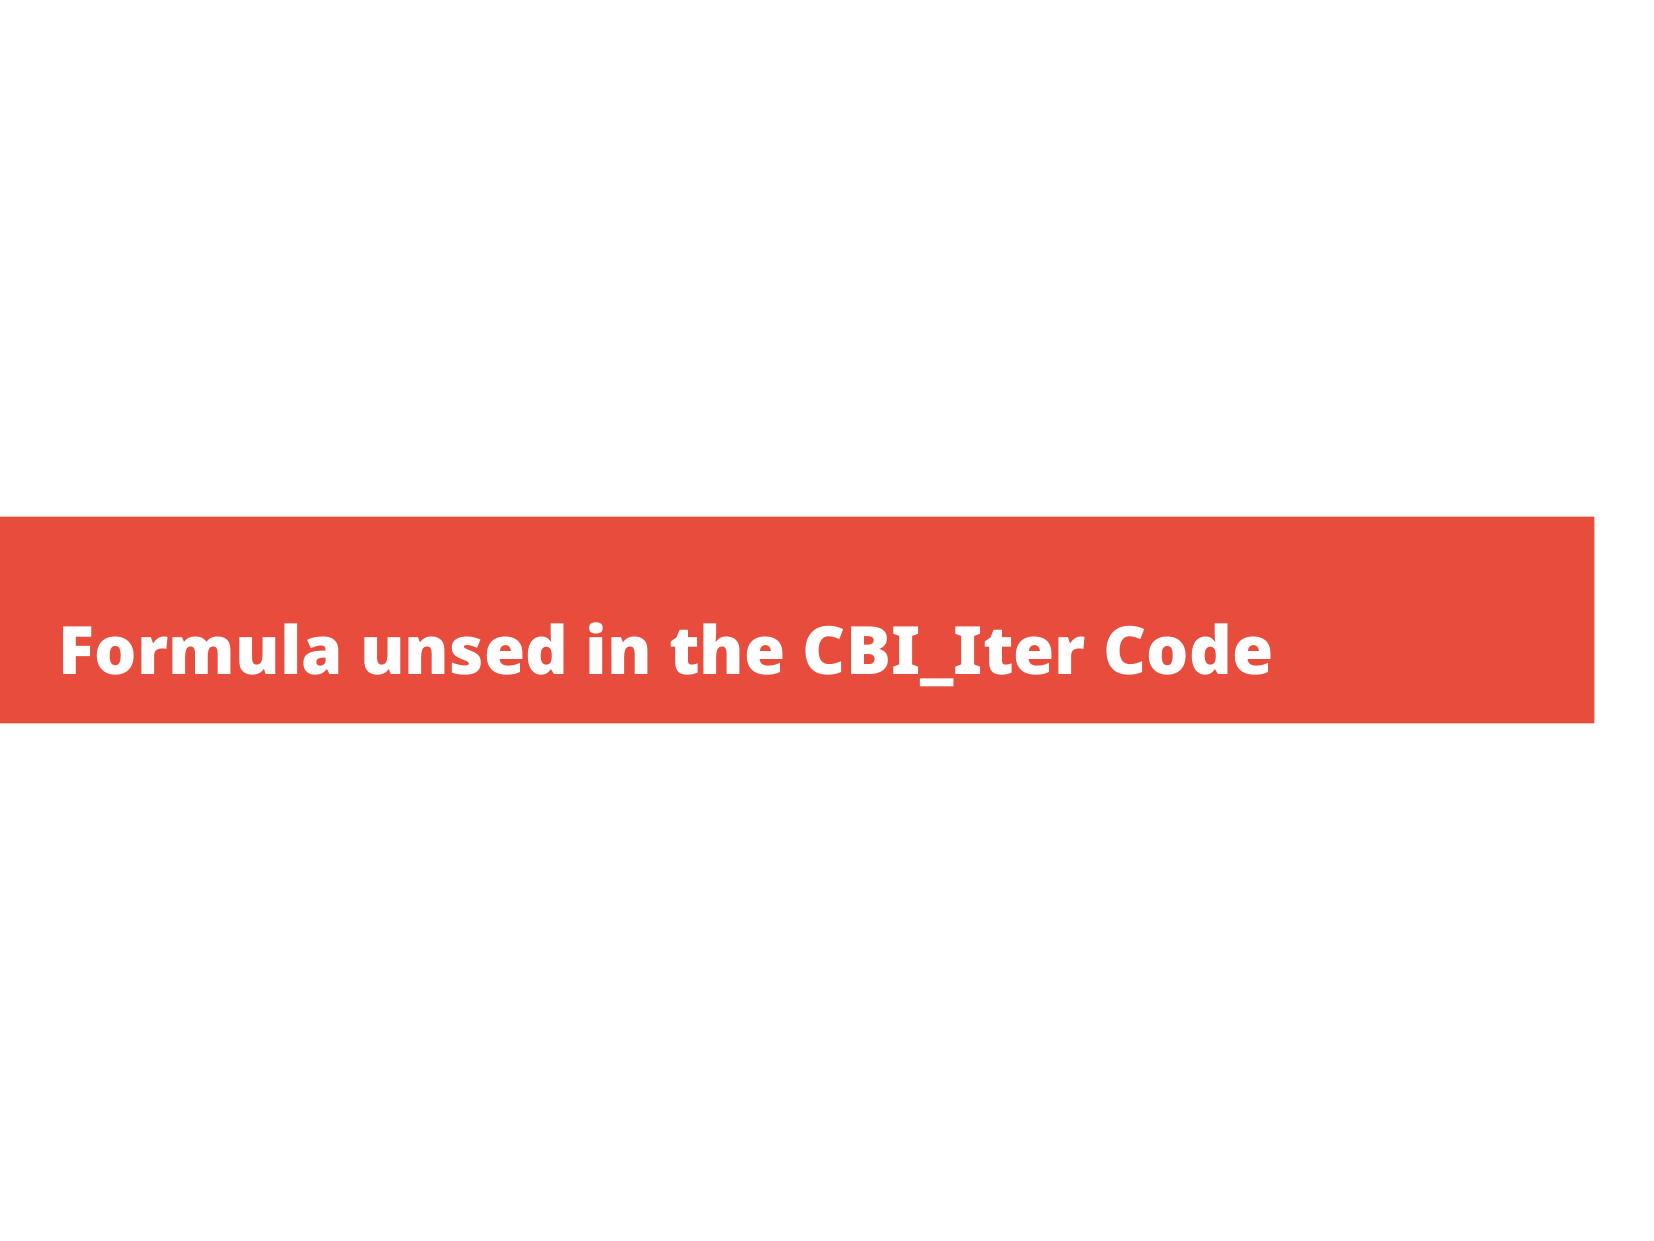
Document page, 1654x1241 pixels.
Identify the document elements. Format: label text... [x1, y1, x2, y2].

title Formula unsed in the CBI_Iter Code [59, 546, 1595, 694]
